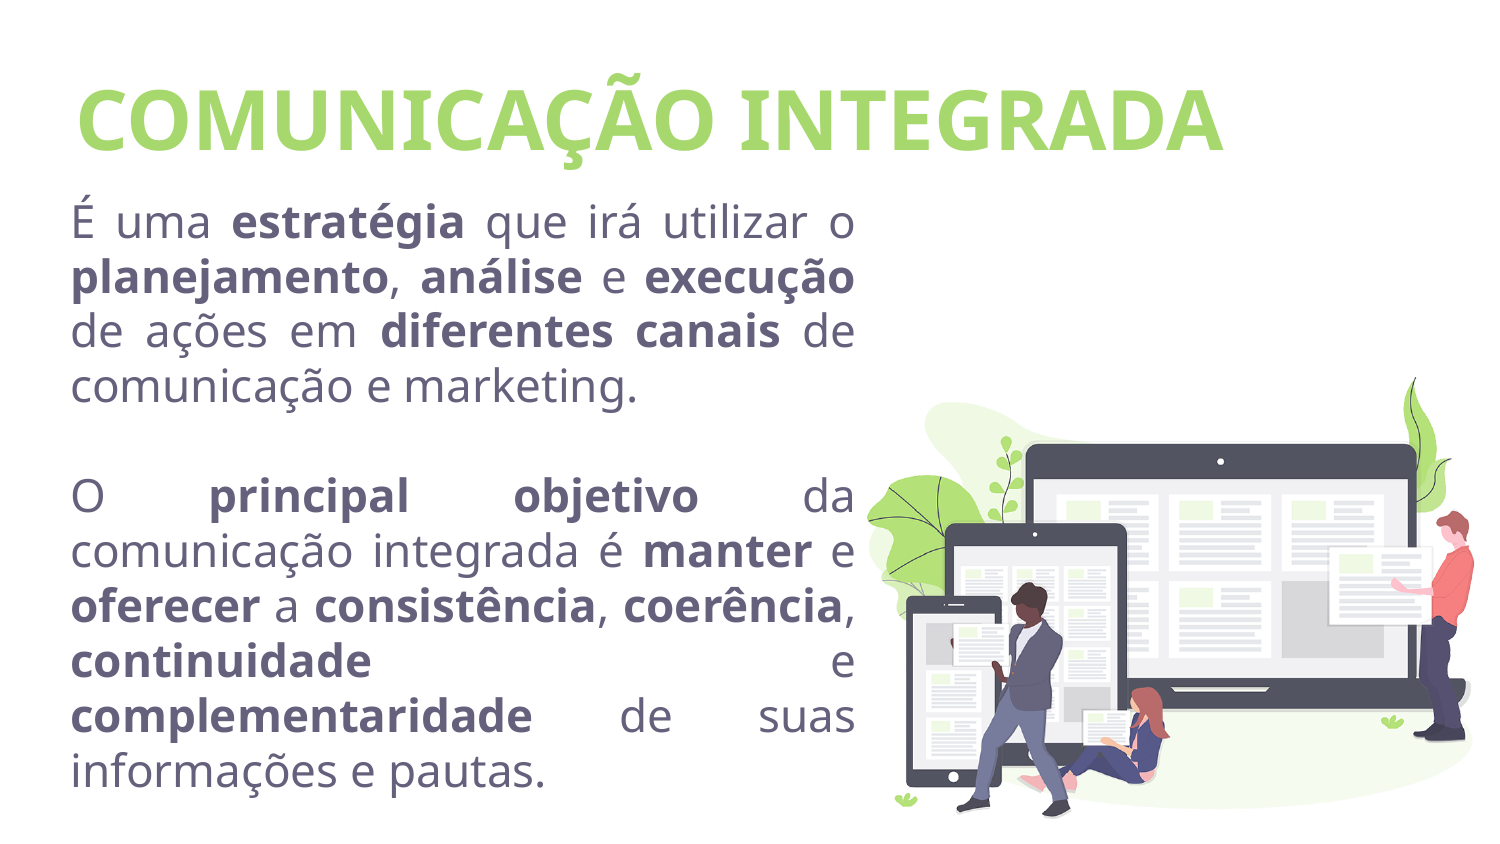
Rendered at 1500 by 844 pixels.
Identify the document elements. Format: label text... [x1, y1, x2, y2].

title COMUNICAÇÃO INTEGRADA [75, 46, 1447, 187]
picture [867, 377, 1475, 819]
text_box É uma estratégia que irá utilizar o planejamento, análise e execução de ações em diferentes canais de comunicação e marketing. O principal objetivo da comunicação integrada é manter e oferecer a consistência, coerência, continuidade e complementaridade de suas informações e pautas. [70, 191, 857, 798]
